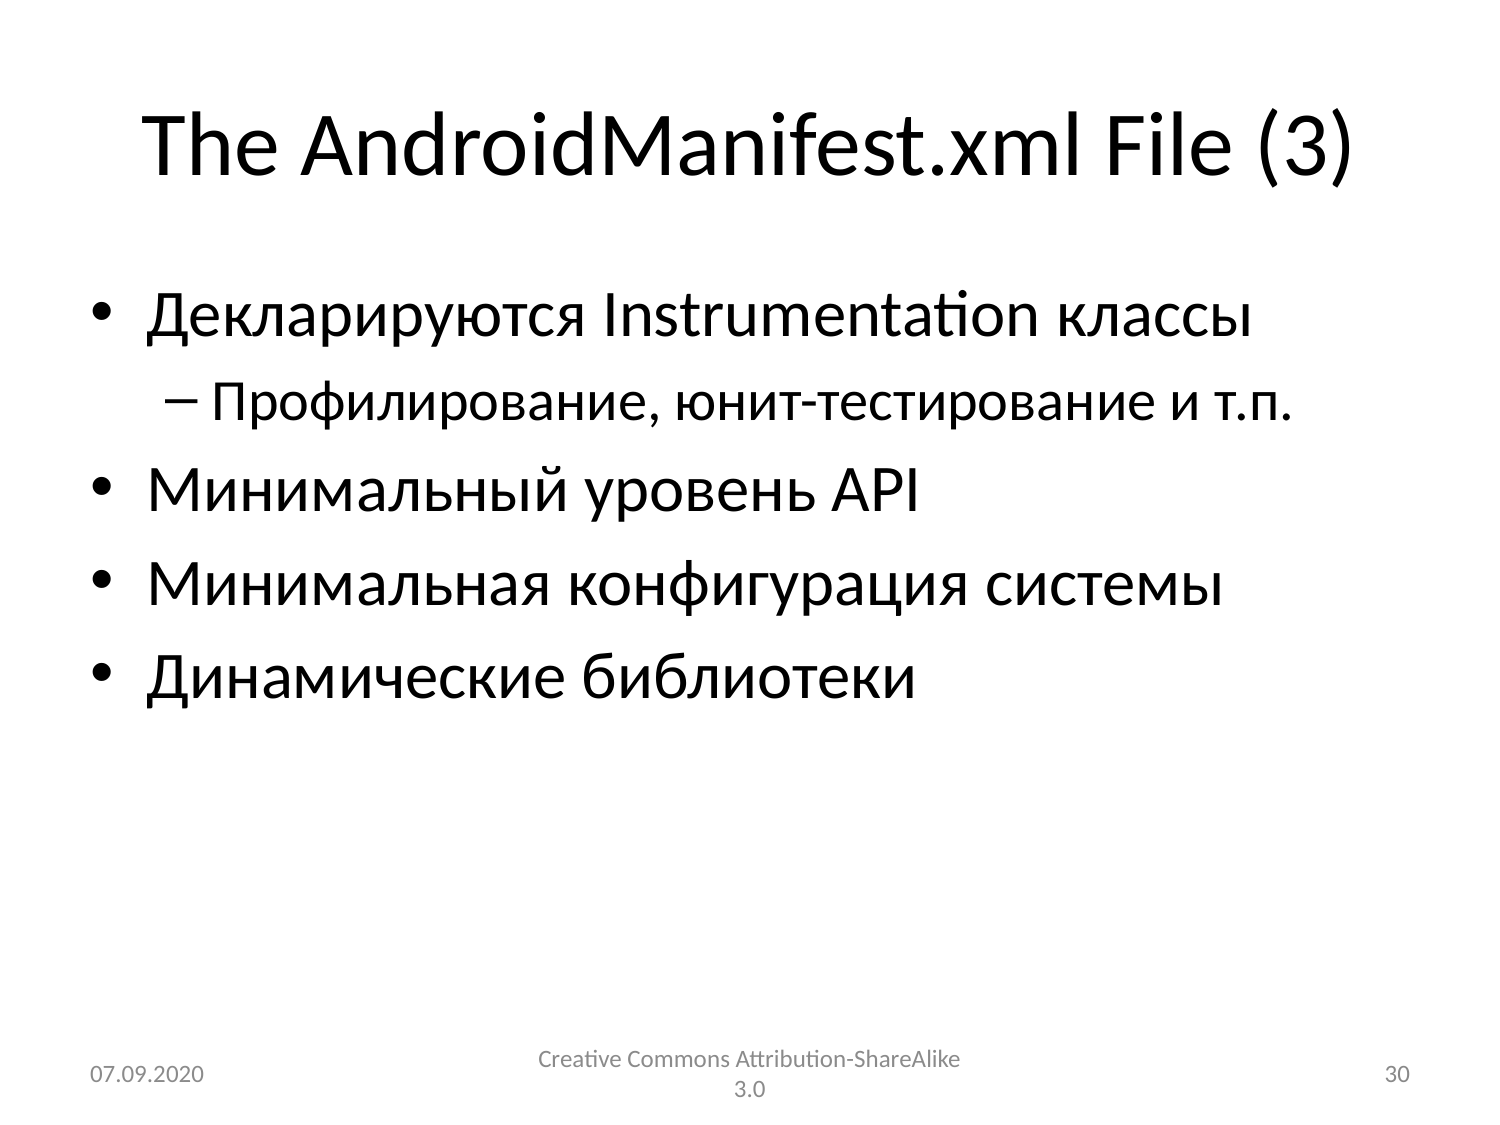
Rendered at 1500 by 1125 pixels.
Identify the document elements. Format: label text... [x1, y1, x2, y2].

footer Creative Commons Attribution-ShareAlike 3.0 [512, 1042, 988, 1103]
list Декларируются Instrumentation классы Профилирование, юнит-тестирование и т.п. Минимальный уровень API Минимальная конфигурация системы Динамические библиотеки [75, 262, 1425, 1005]
title The AndroidManifest.xml File (3) [75, 45, 1425, 233]
slide_number <number> [1074, 1042, 1425, 1103]
